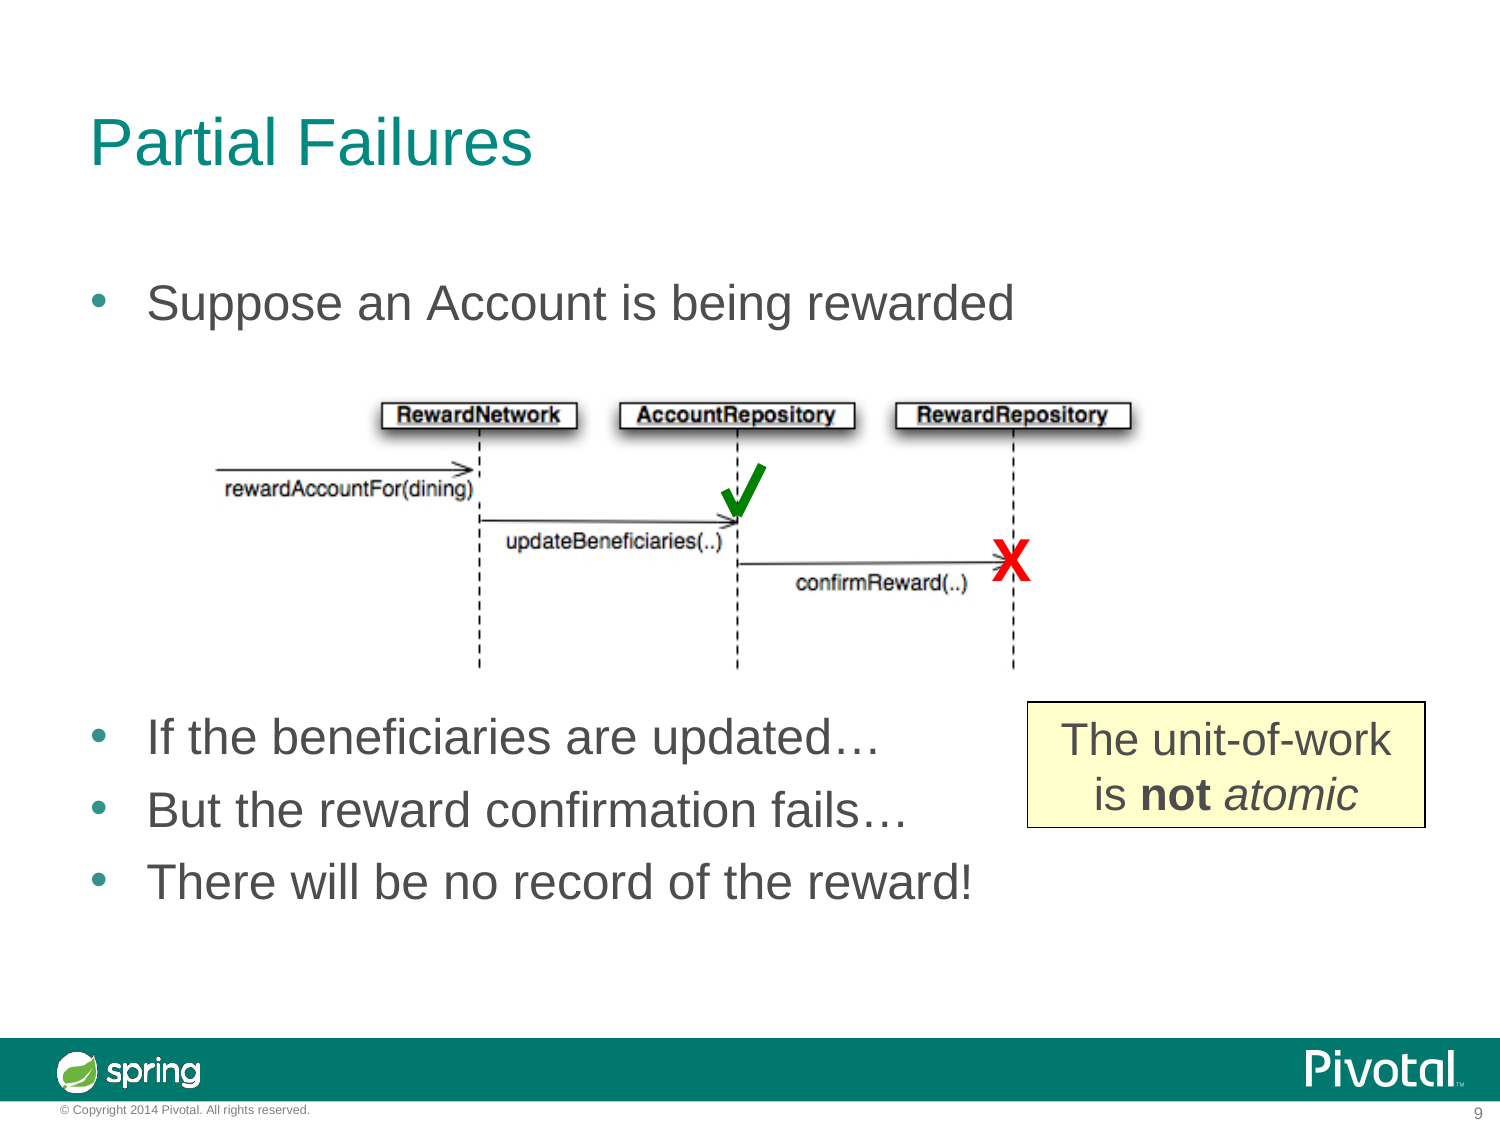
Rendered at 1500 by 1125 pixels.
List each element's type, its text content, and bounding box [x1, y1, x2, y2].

text_box The unit-of-work is not atomic [1027, 702, 1426, 828]
picture [1306, 1050, 1464, 1087]
title Partial Failures [75, 44, 1426, 233]
text_box X [978, 515, 1047, 601]
picture [32, 1041, 210, 1103]
list Suppose an Account is being rewarded If the beneficiaries are updated… But the reward confirmation fails… There will be no record of the reward! [75, 262, 1426, 1005]
